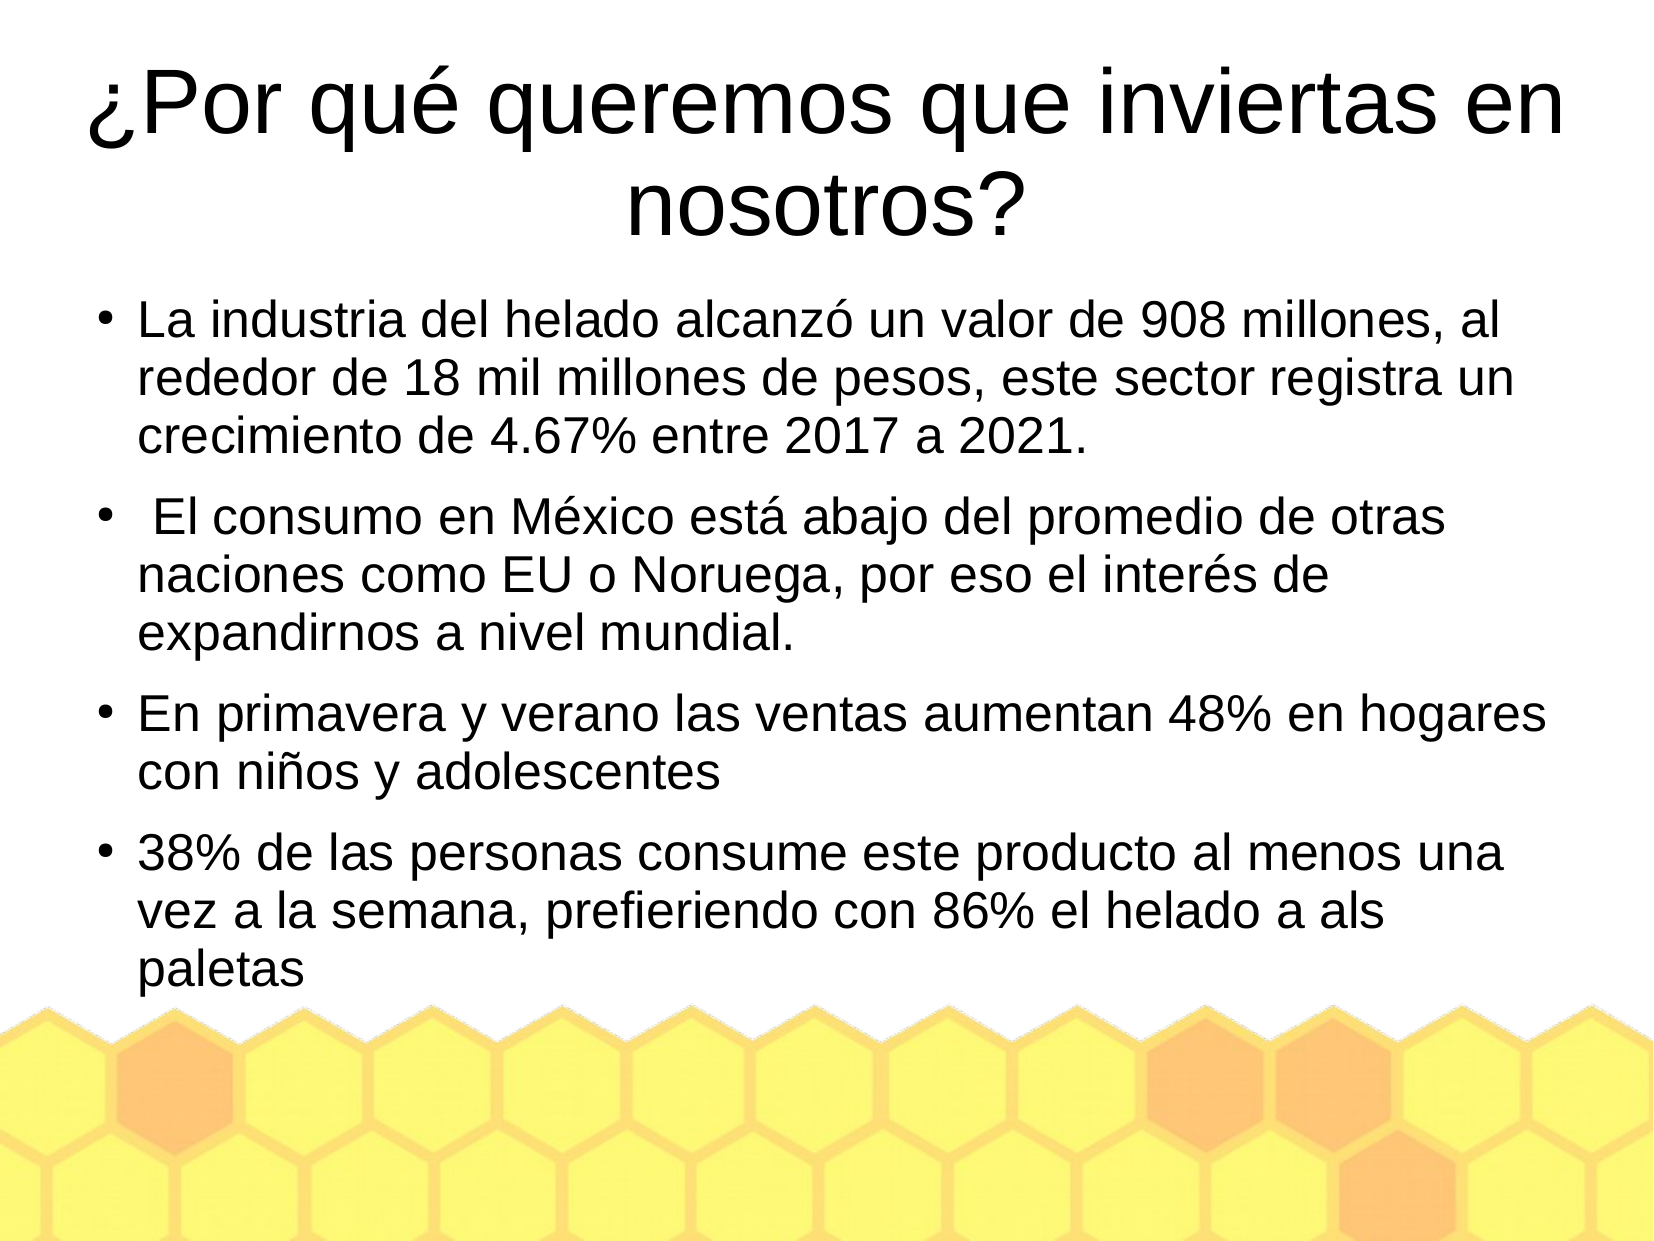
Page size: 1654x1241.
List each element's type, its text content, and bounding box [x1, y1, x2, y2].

picture [0, 1001, 1654, 1241]
list La industria del helado alcanzó un valor de 908 millones, al rededor de 18 mil millones de pesos, este sector registra un crecimiento de 4.67% entre 2017 a 2021. El consumo en México está abajo del promedio de otras naciones como EU o Noruega, por eso el interés de expandirnos a nivel mundial. En primavera y verano las ventas aumentan 48% en hogares con niños y adolescentes 38% de las personas consume este producto al menos una vez a la semana, prefieriendo con 86% el helado a als paletas [82, 290, 1571, 1010]
title ¿Por qué queremos que inviertas en nosotros? [82, 49, 1571, 257]
